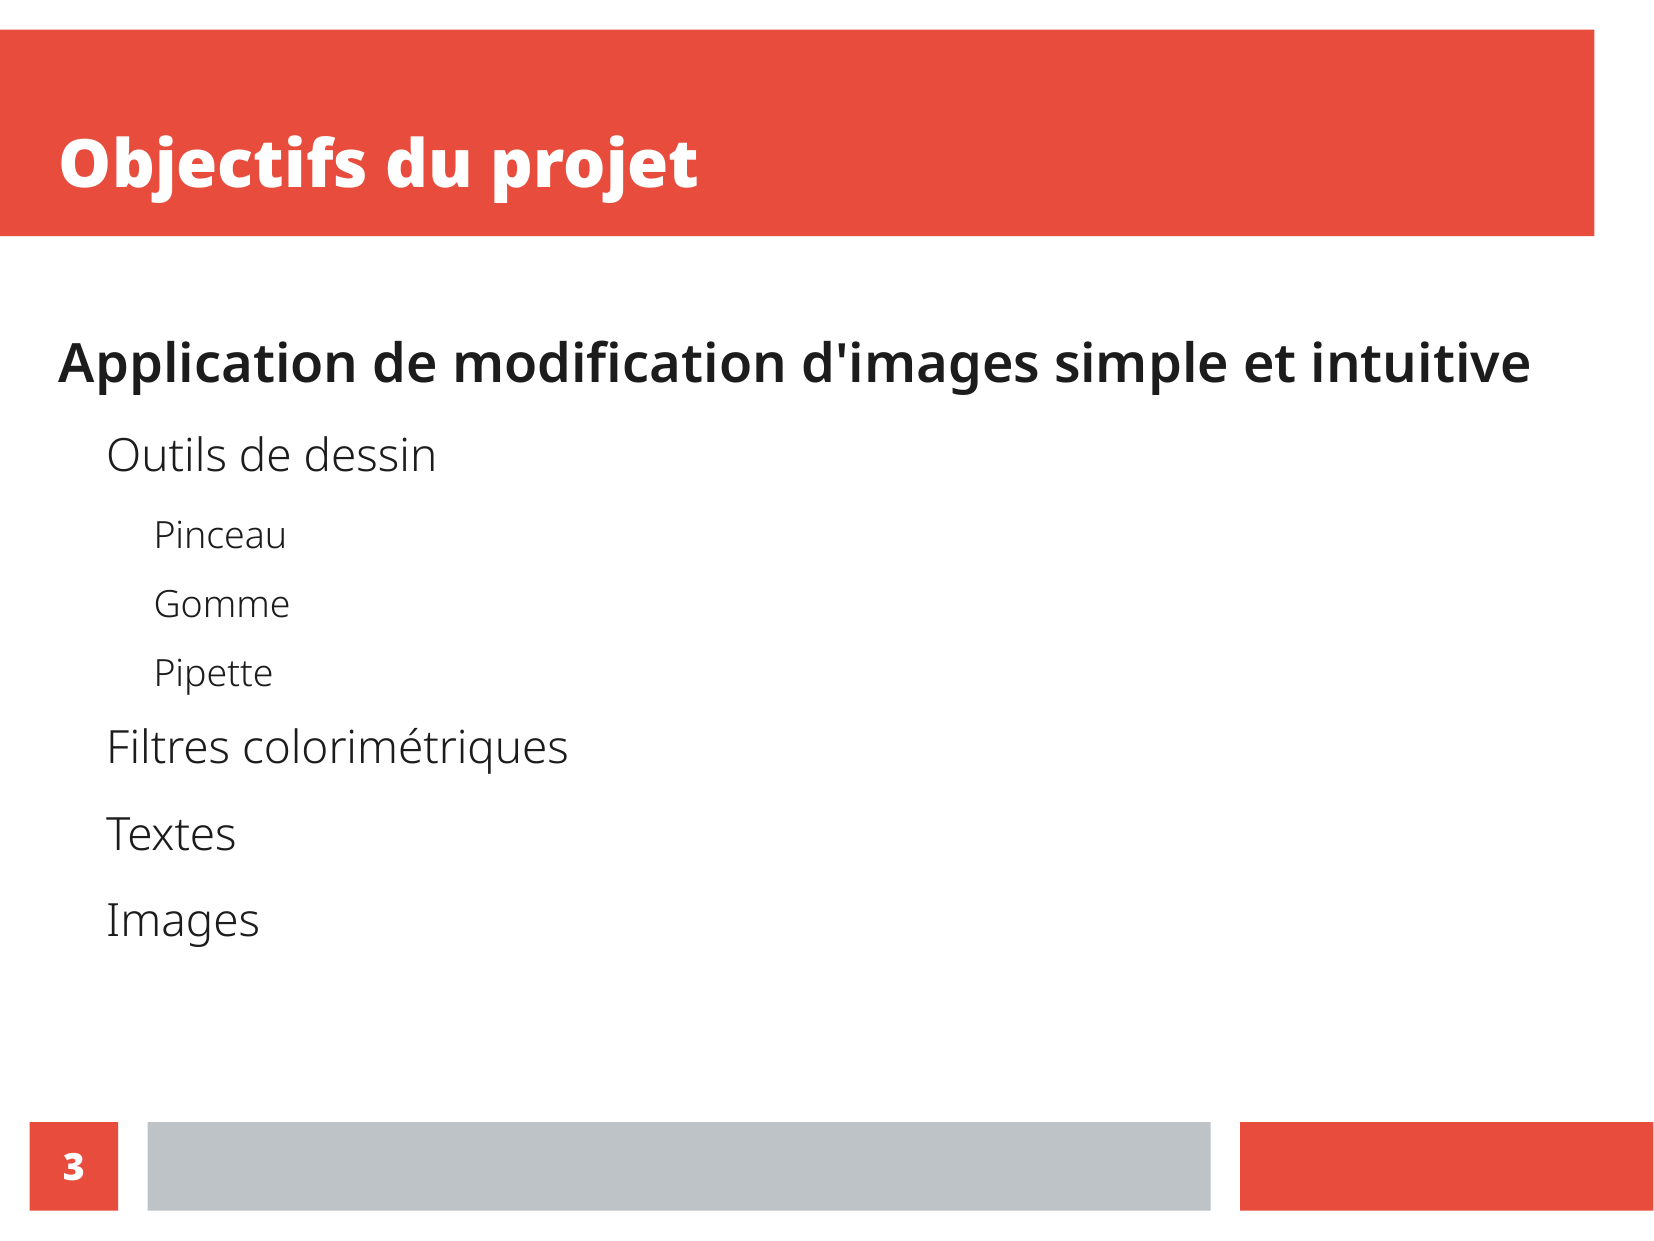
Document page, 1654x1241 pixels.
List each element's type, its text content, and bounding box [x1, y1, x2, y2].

list Application de modification d'images simple et intuitive Outils de dessin Pinceau Gomme Pipette Filtres colorimétriques Textes Images [59, 324, 1565, 1093]
title Objectifs du projet [59, 59, 1595, 207]
